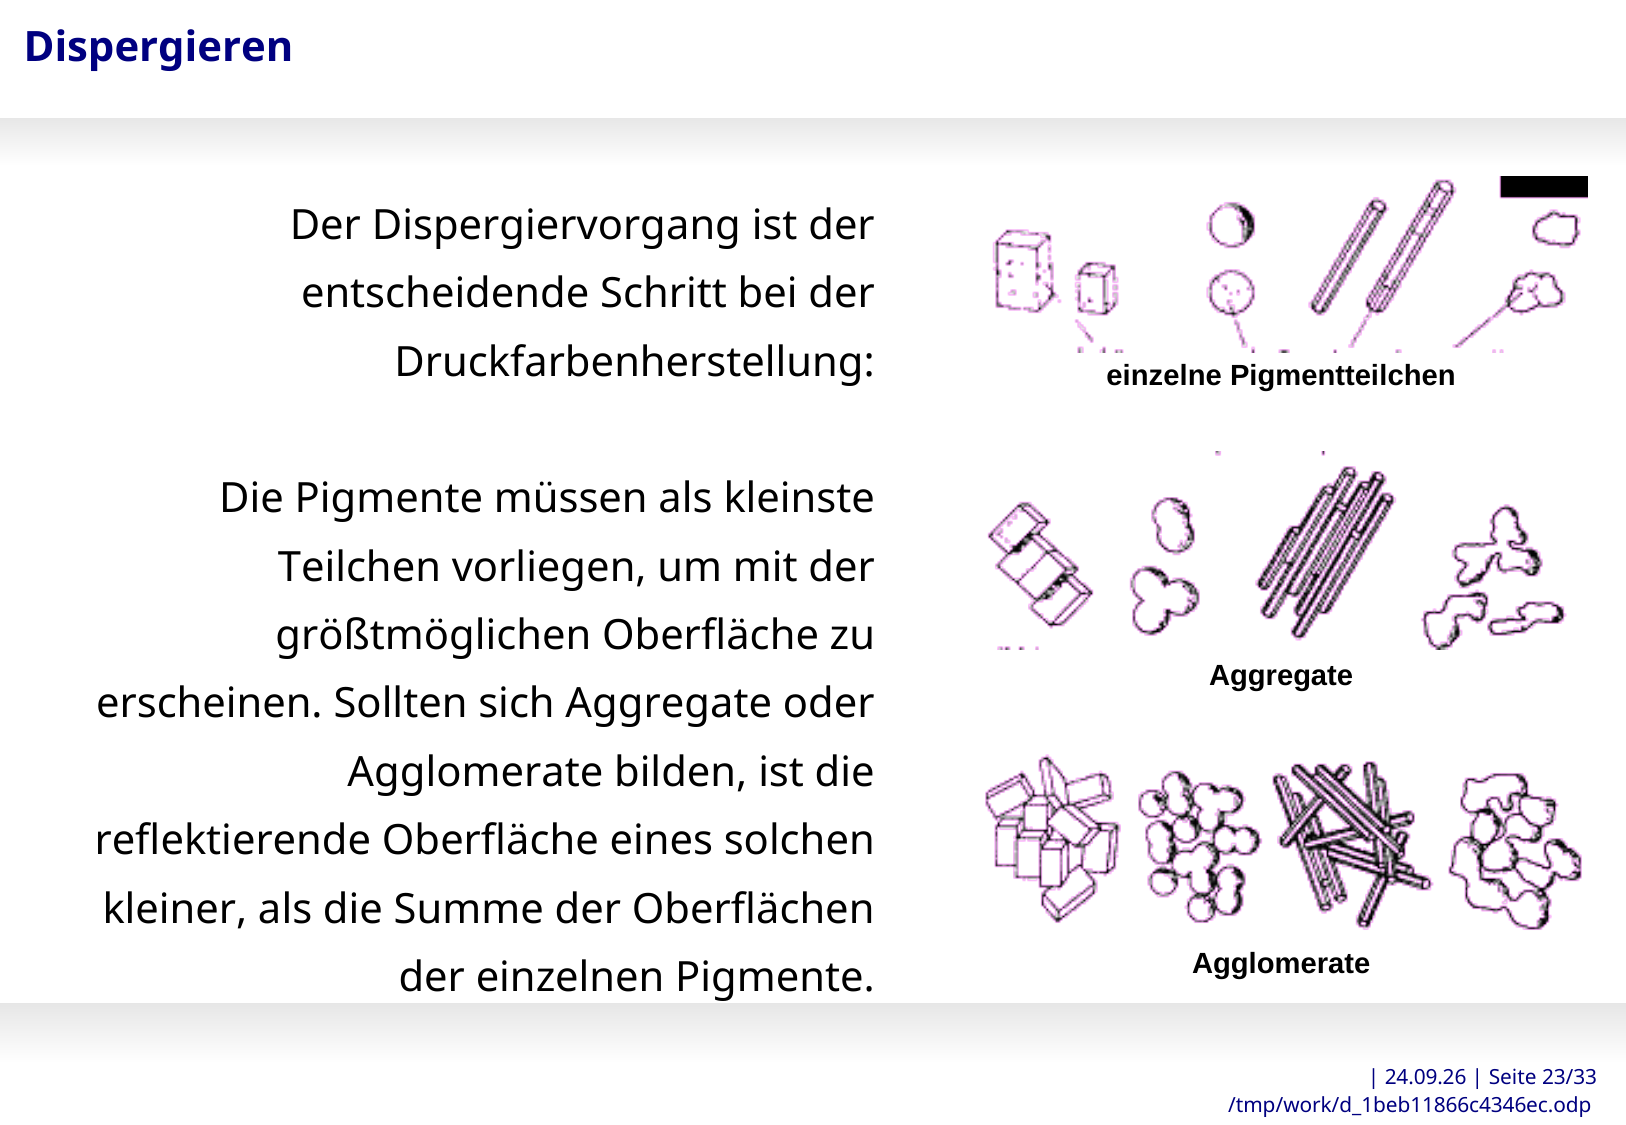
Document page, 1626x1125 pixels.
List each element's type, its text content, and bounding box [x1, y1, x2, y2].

text_box einzelne Pigmentteilchen [975, 351, 1588, 400]
picture [975, 751, 1591, 937]
list Der Dispergiervorgang ist der entscheidende Schritt bei der Druckfarbenherstellung: Die Pigmente müssen als kleinste Teilchen vorliegen, um mit der größtmöglichen Oberfläche zu erscheinen. Sollten sich Aggregate oder Agglomerate bilden, ist die reflektierende Oberfläche eines solchen kleiner, als die Summe der Oberflächen der einzelnen Pigmente. [23, 183, 876, 991]
picture [975, 451, 1576, 650]
text_box Aggregate [975, 651, 1588, 700]
text_box Agglomerate [975, 938, 1588, 988]
picture [962, 176, 1588, 353]
title Dispergieren [23, 5, 1600, 154]
